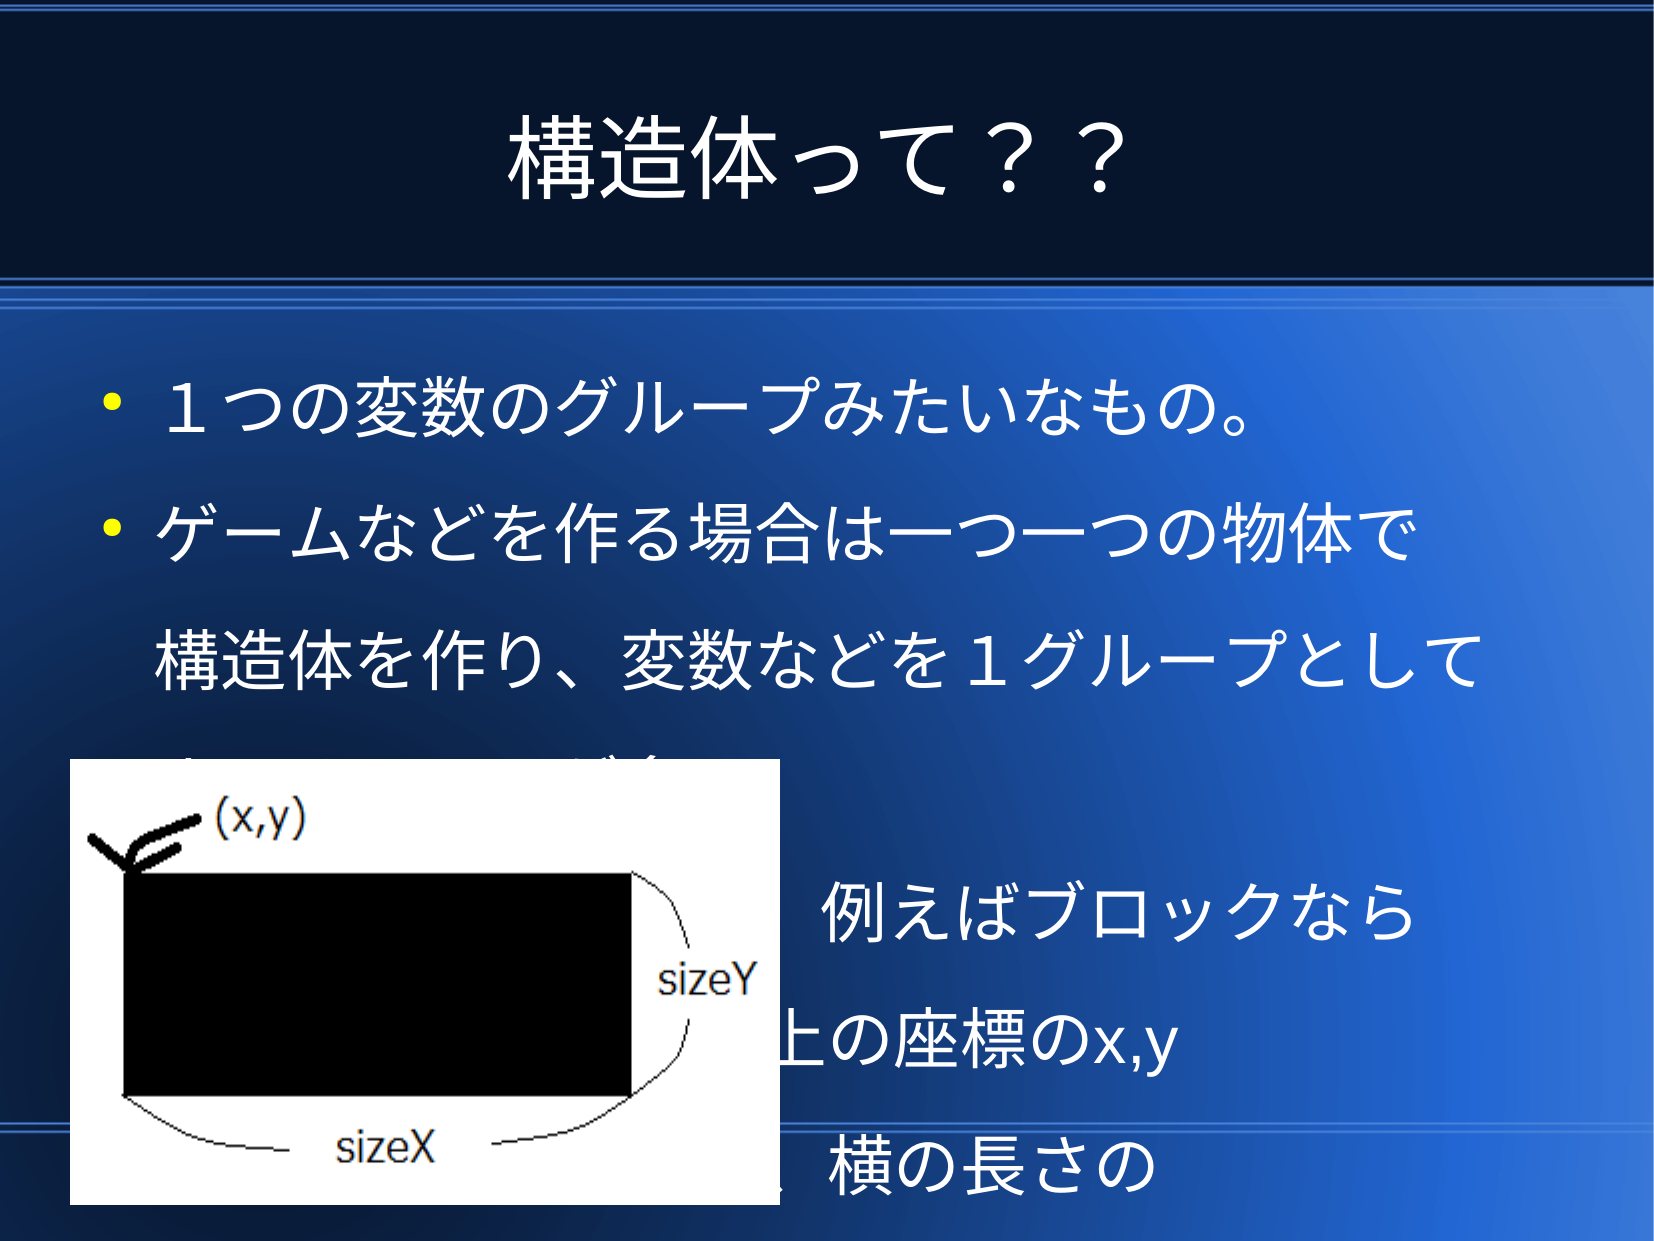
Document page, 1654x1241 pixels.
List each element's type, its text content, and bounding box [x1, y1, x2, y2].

title 構造体って？？ [82, 49, 1571, 257]
list １つの変数のグループみたいなもの。 ゲームなどを作る場合は一つ一つの物体で 構造体を作り、変数などを１グループとして まとめることが多い。 例えばブロックなら 左上の座標のx,y 縦、横の長さの sizeX,sizeY,後は色 [82, 355, 1571, 1174]
picture [0, 0, 1654, 1241]
